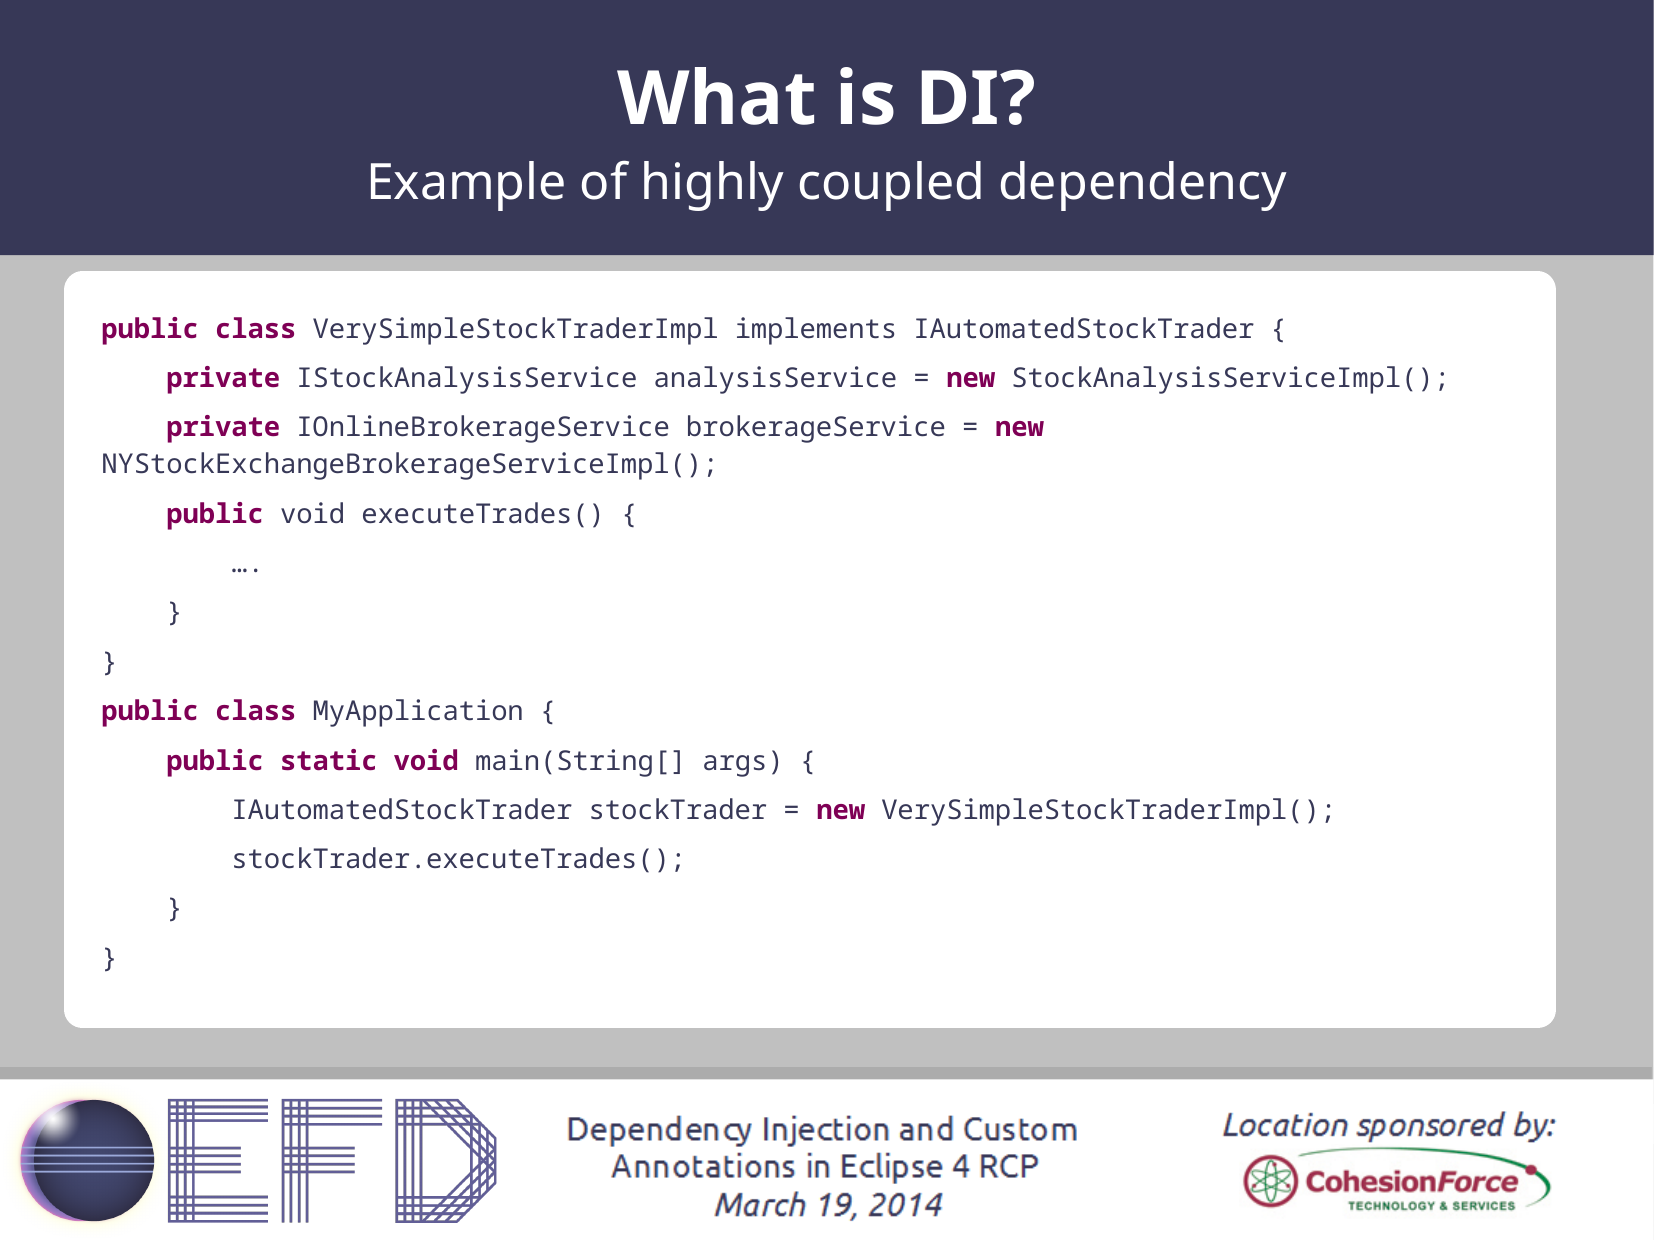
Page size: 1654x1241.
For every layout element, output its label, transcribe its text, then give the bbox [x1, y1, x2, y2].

list public class VerySimpleStockTraderImpl implements IAutomatedStockTrader { private IStockAnalysisService analysisService = new StockAnalysisServiceImpl(); private IOnlineBrokerageService brokerageService = new NYStockExchangeBrokerageServiceImpl(); public void executeTrades() { …. } } public class MyApplication { public static void main(String[] args) { IAutomatedStockTrader stockTrader = new VerySimpleStockTraderImpl(); stockTrader.executeTrades(); } } [82, 290, 1538, 1010]
picture [1110, 1104, 1654, 1241]
picture [549, 1082, 1105, 1241]
title What is DI? Example of highly coupled dependency [82, 25, 1571, 233]
picture [0, 1079, 497, 1241]
